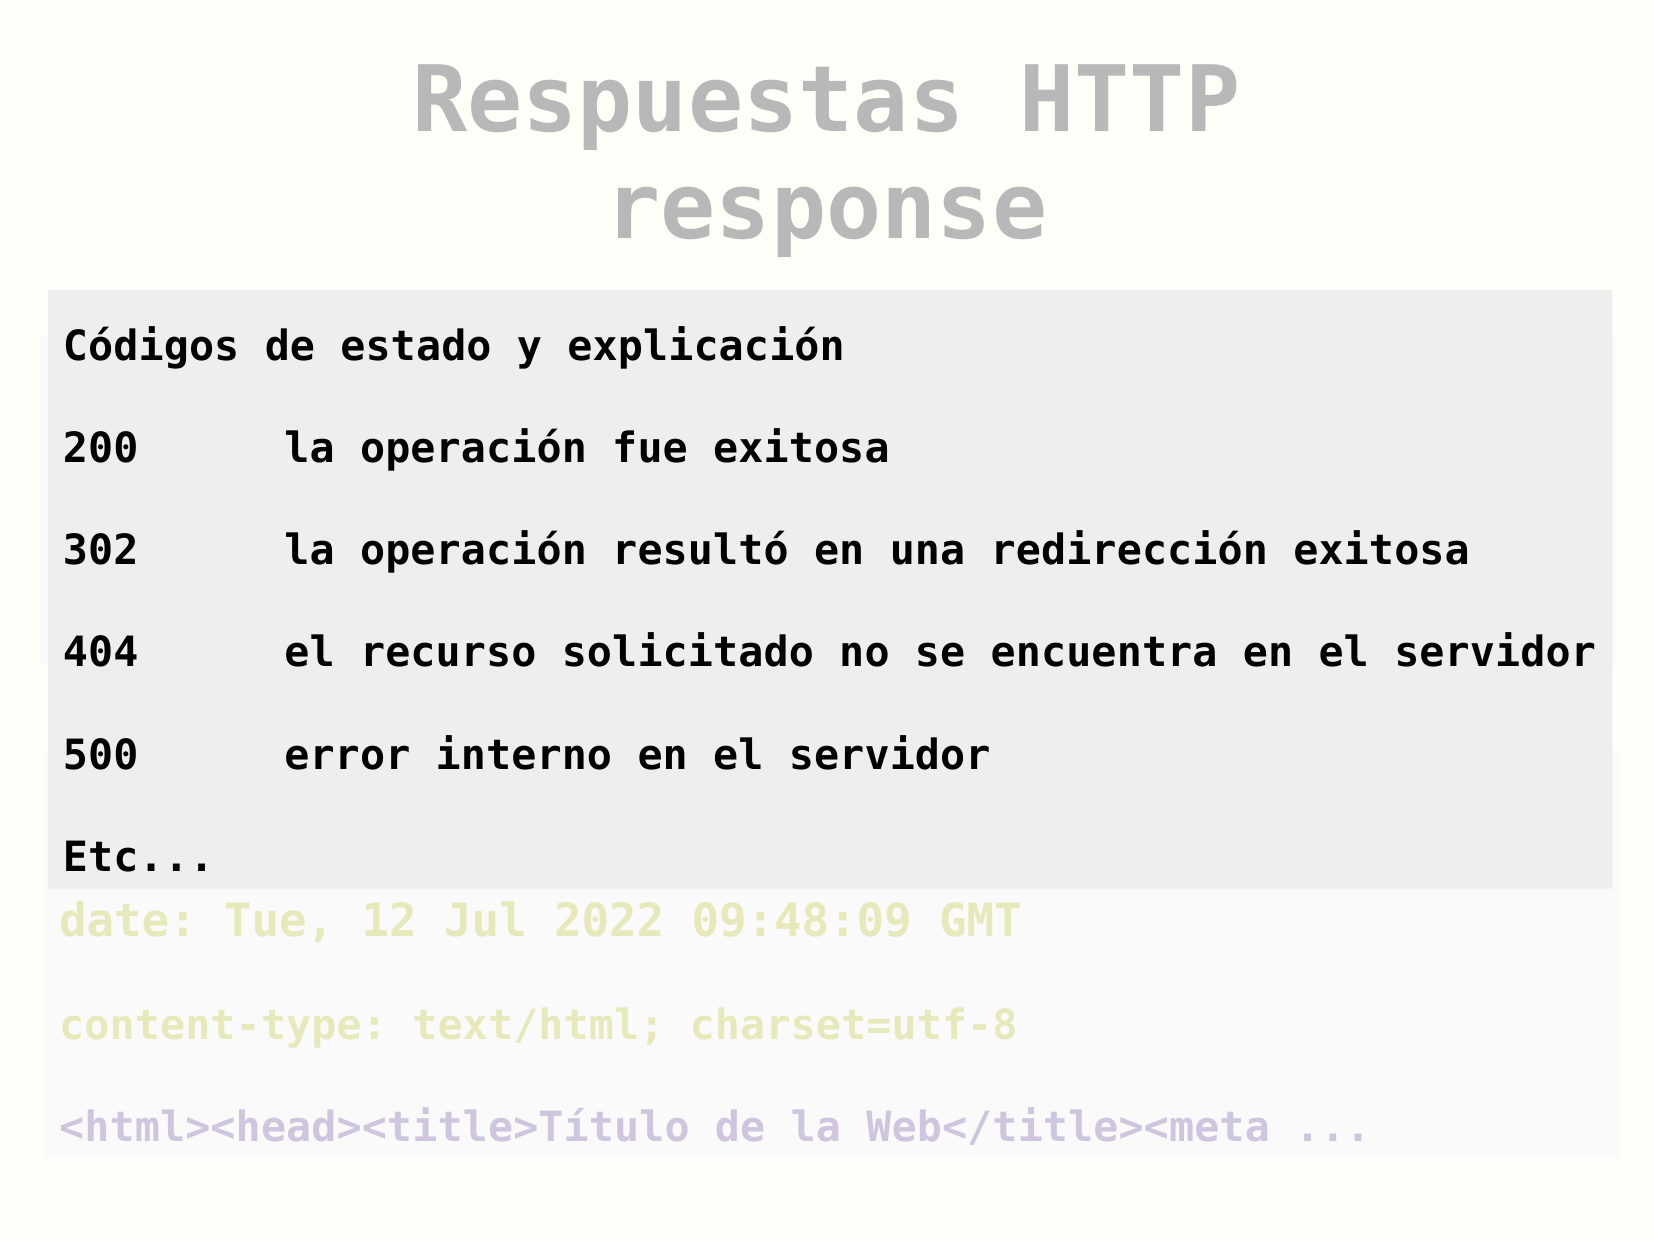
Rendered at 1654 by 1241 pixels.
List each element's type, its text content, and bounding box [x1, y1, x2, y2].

text_box Códigos de estado y explicación 200 la operación fue exitosa 302 la operación resultó en una redirección exitosa 404 el recurso solicitado no se encuentra en el servidor 500 error interno en el servidor Etc... [48, 289, 1613, 889]
text_box [0, 0, 1654, 1241]
